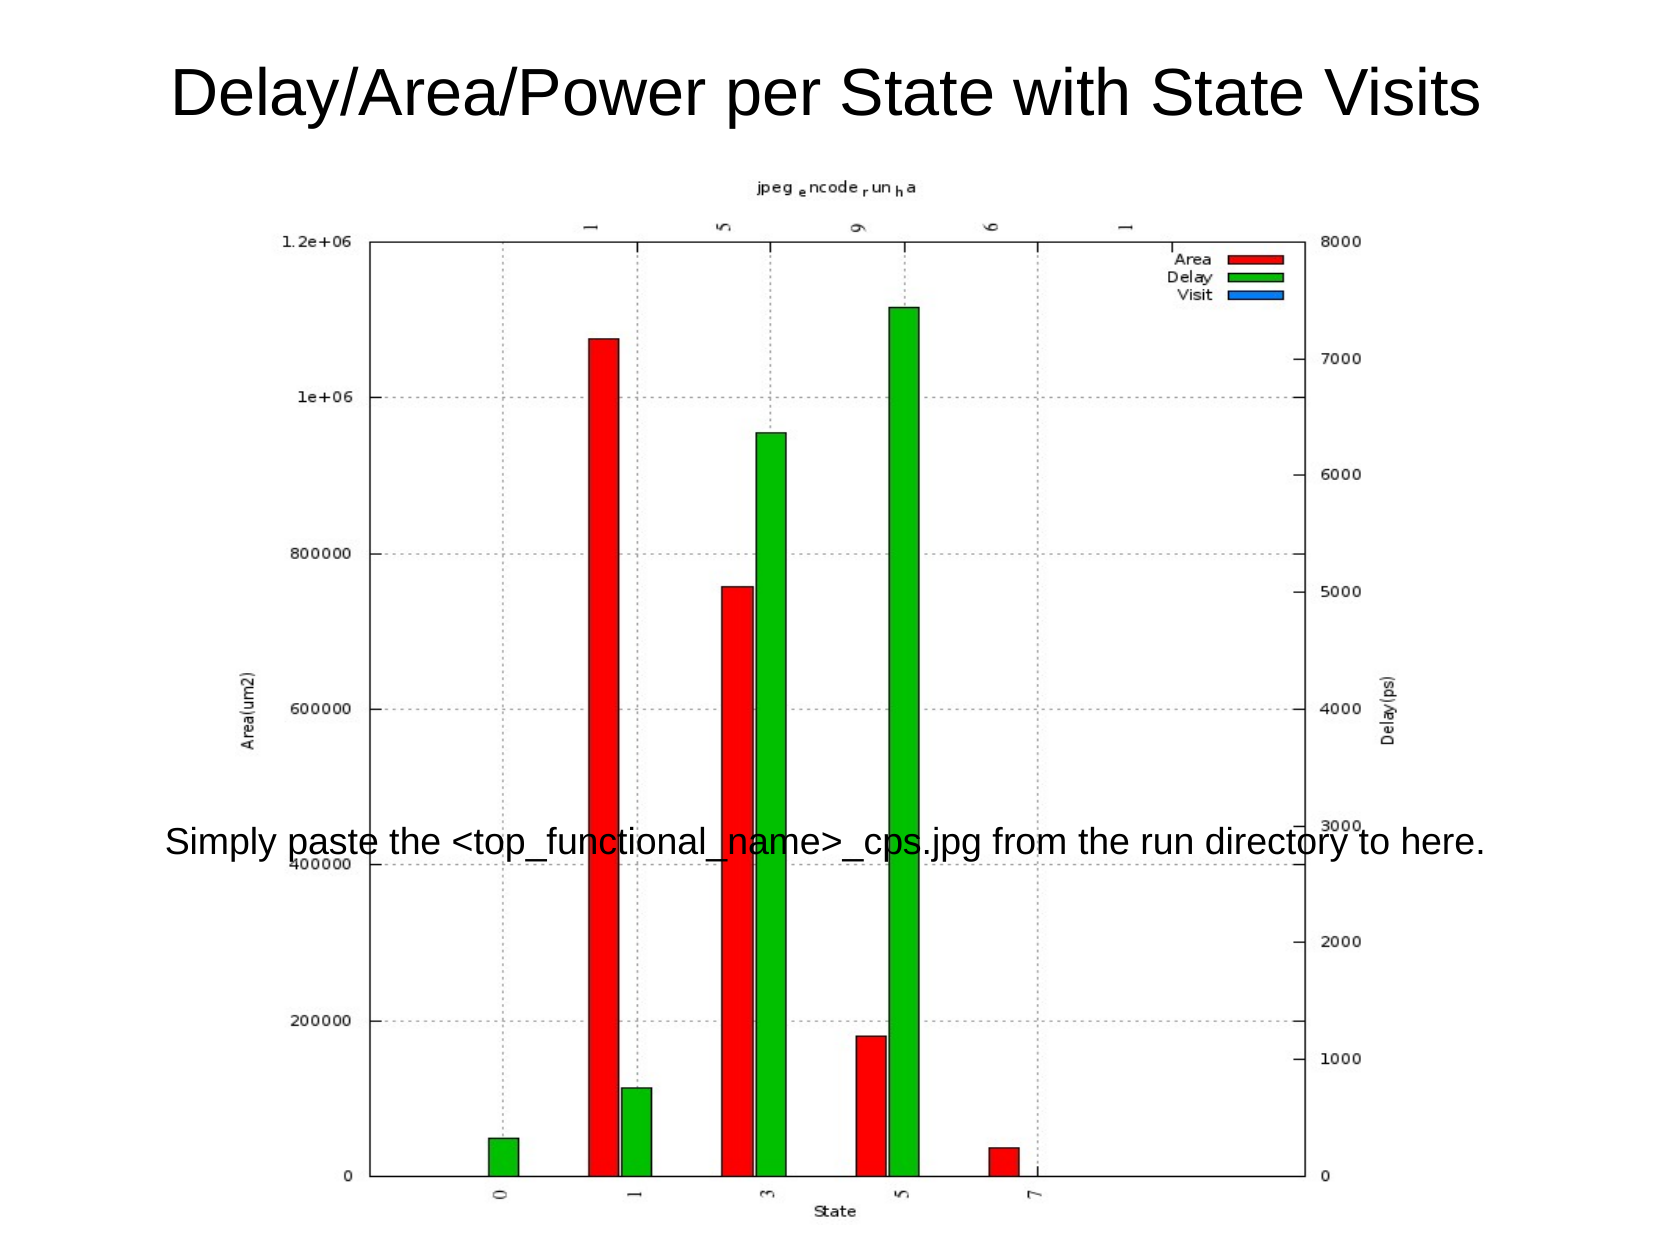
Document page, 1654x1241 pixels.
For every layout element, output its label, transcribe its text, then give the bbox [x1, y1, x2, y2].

text_box Simply paste the <top_functional_name>_cps.jpg from the run directory to here. [150, 813, 1502, 871]
title Delay/Area/Power per State with State Visits [82, 49, 1571, 136]
picture [235, 871, 1436, 1225]
picture [235, 179, 1436, 813]
